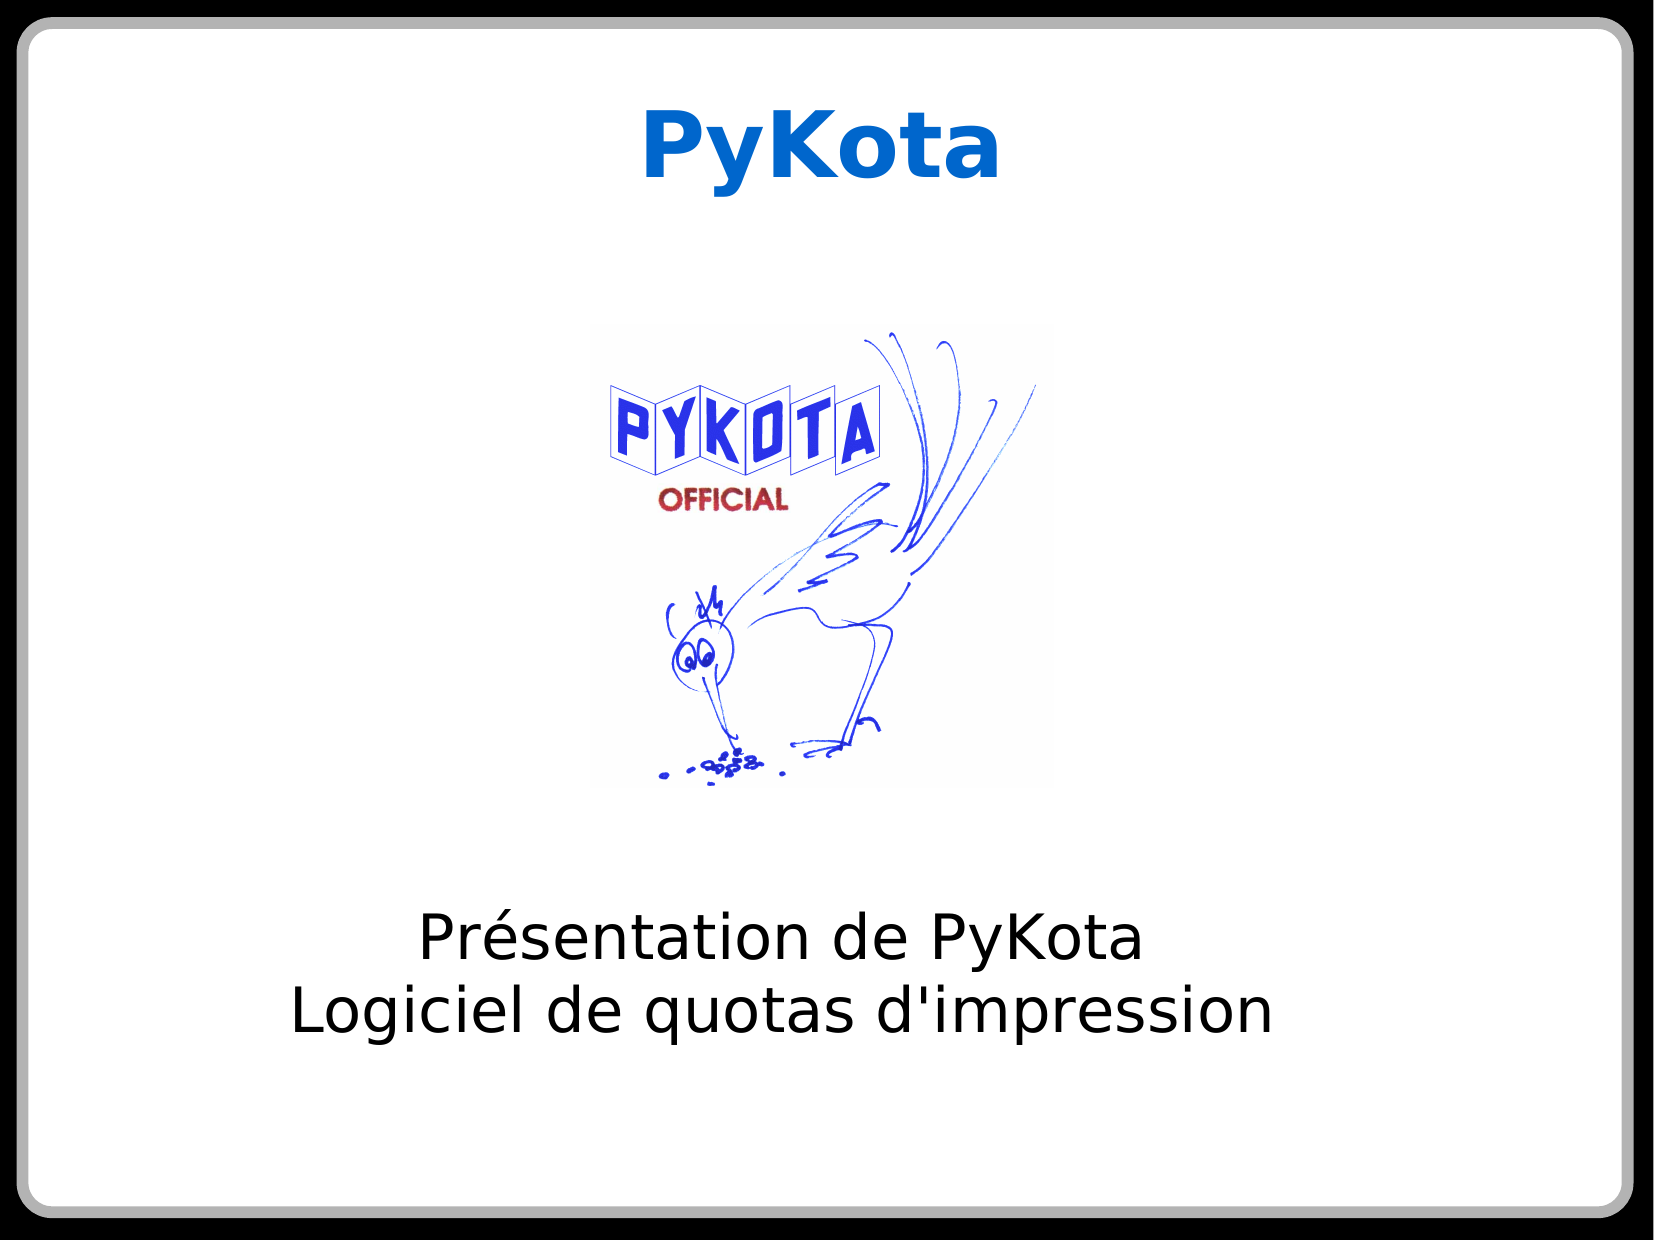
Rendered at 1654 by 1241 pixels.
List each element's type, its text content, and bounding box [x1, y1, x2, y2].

subtitle Présentation de PyKota Logiciel de quotas d'impression [147, 797, 1418, 1152]
title PyKota [67, 91, 1577, 199]
picture [590, 324, 1054, 788]
